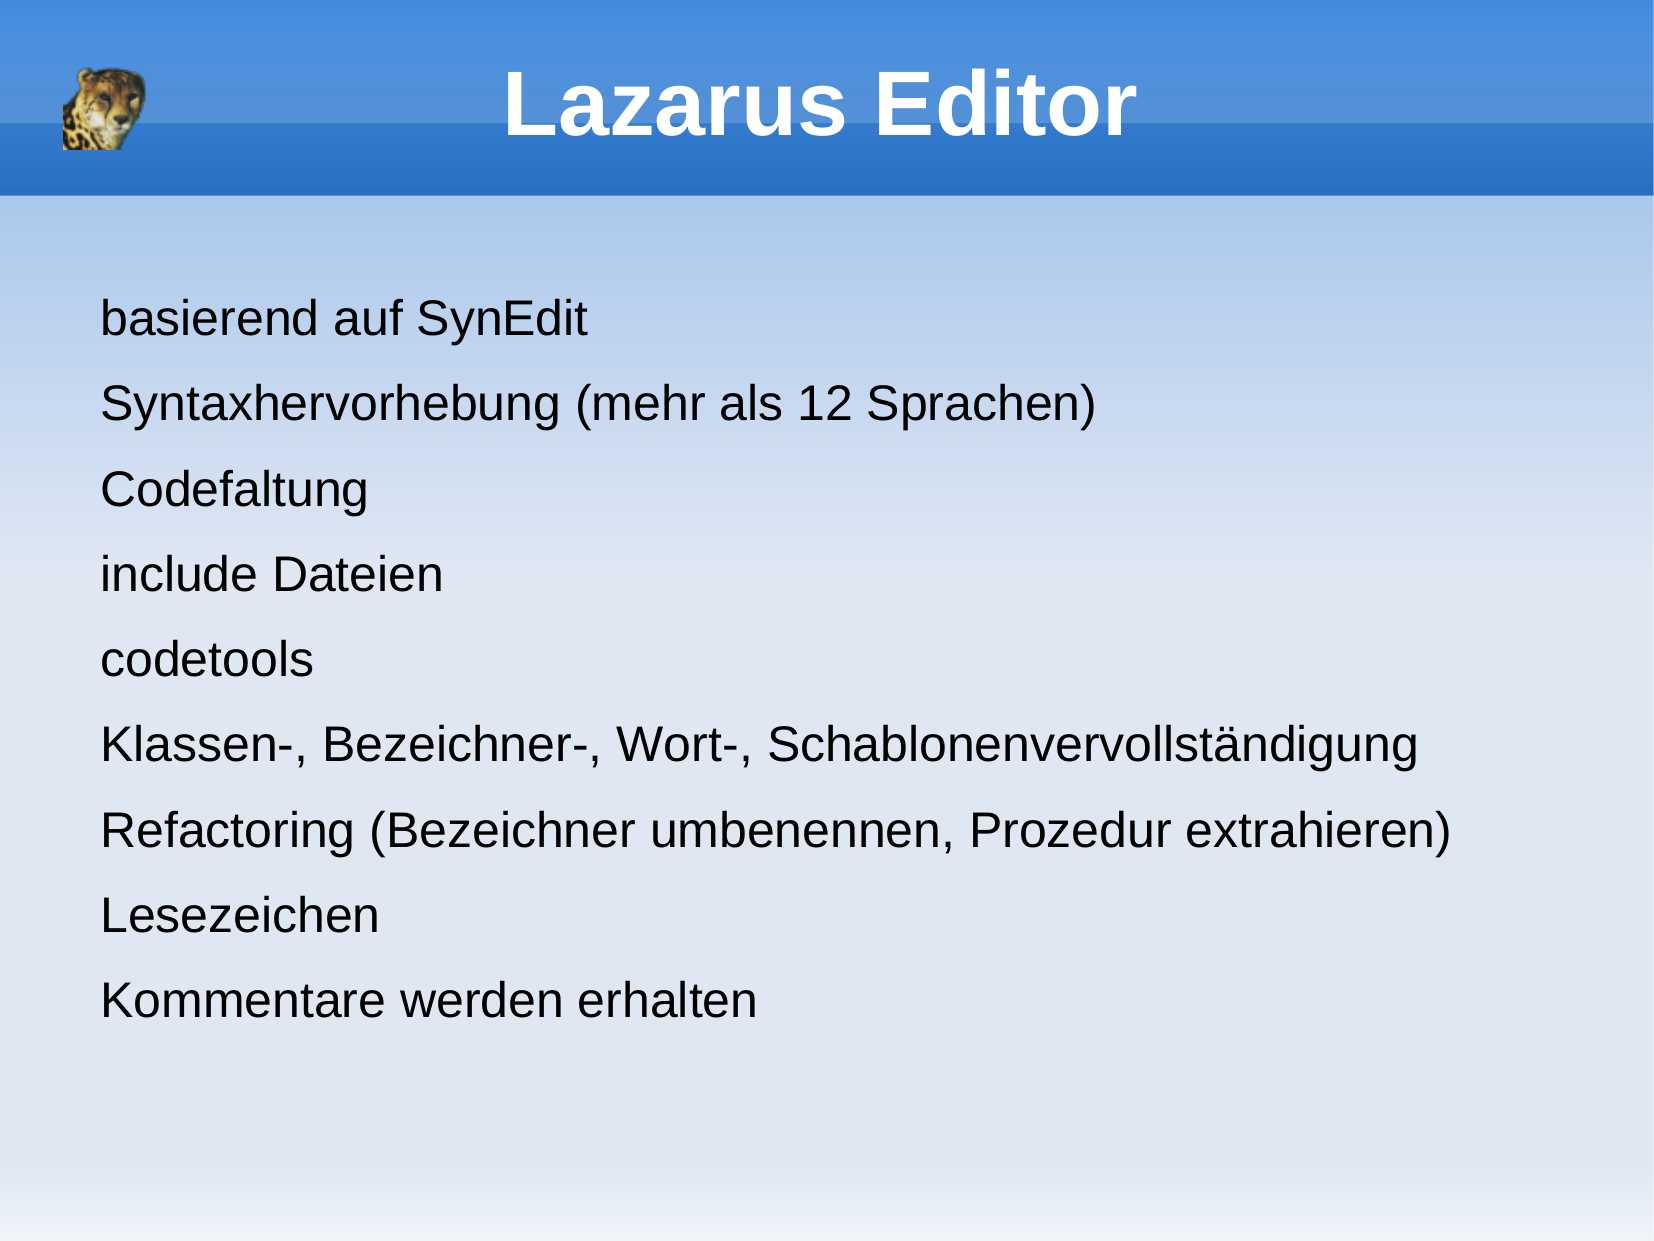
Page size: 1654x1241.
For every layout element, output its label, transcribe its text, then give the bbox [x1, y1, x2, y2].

picture [0, 0, 1654, 1241]
title Lazarus Editor [76, 7, 1565, 200]
list basierend auf SynEdit Syntaxhervorhebung (mehr als 12 Sprachen) Codefaltung include Dateien codetools Klassen-, Bezeichner-, Wort-, Schablonenvervollständigung Refactoring (Bezeichner umbenennen, Prozedur extrahieren) Lesezeichen Kommentare werden erhalten [82, 290, 1571, 1094]
